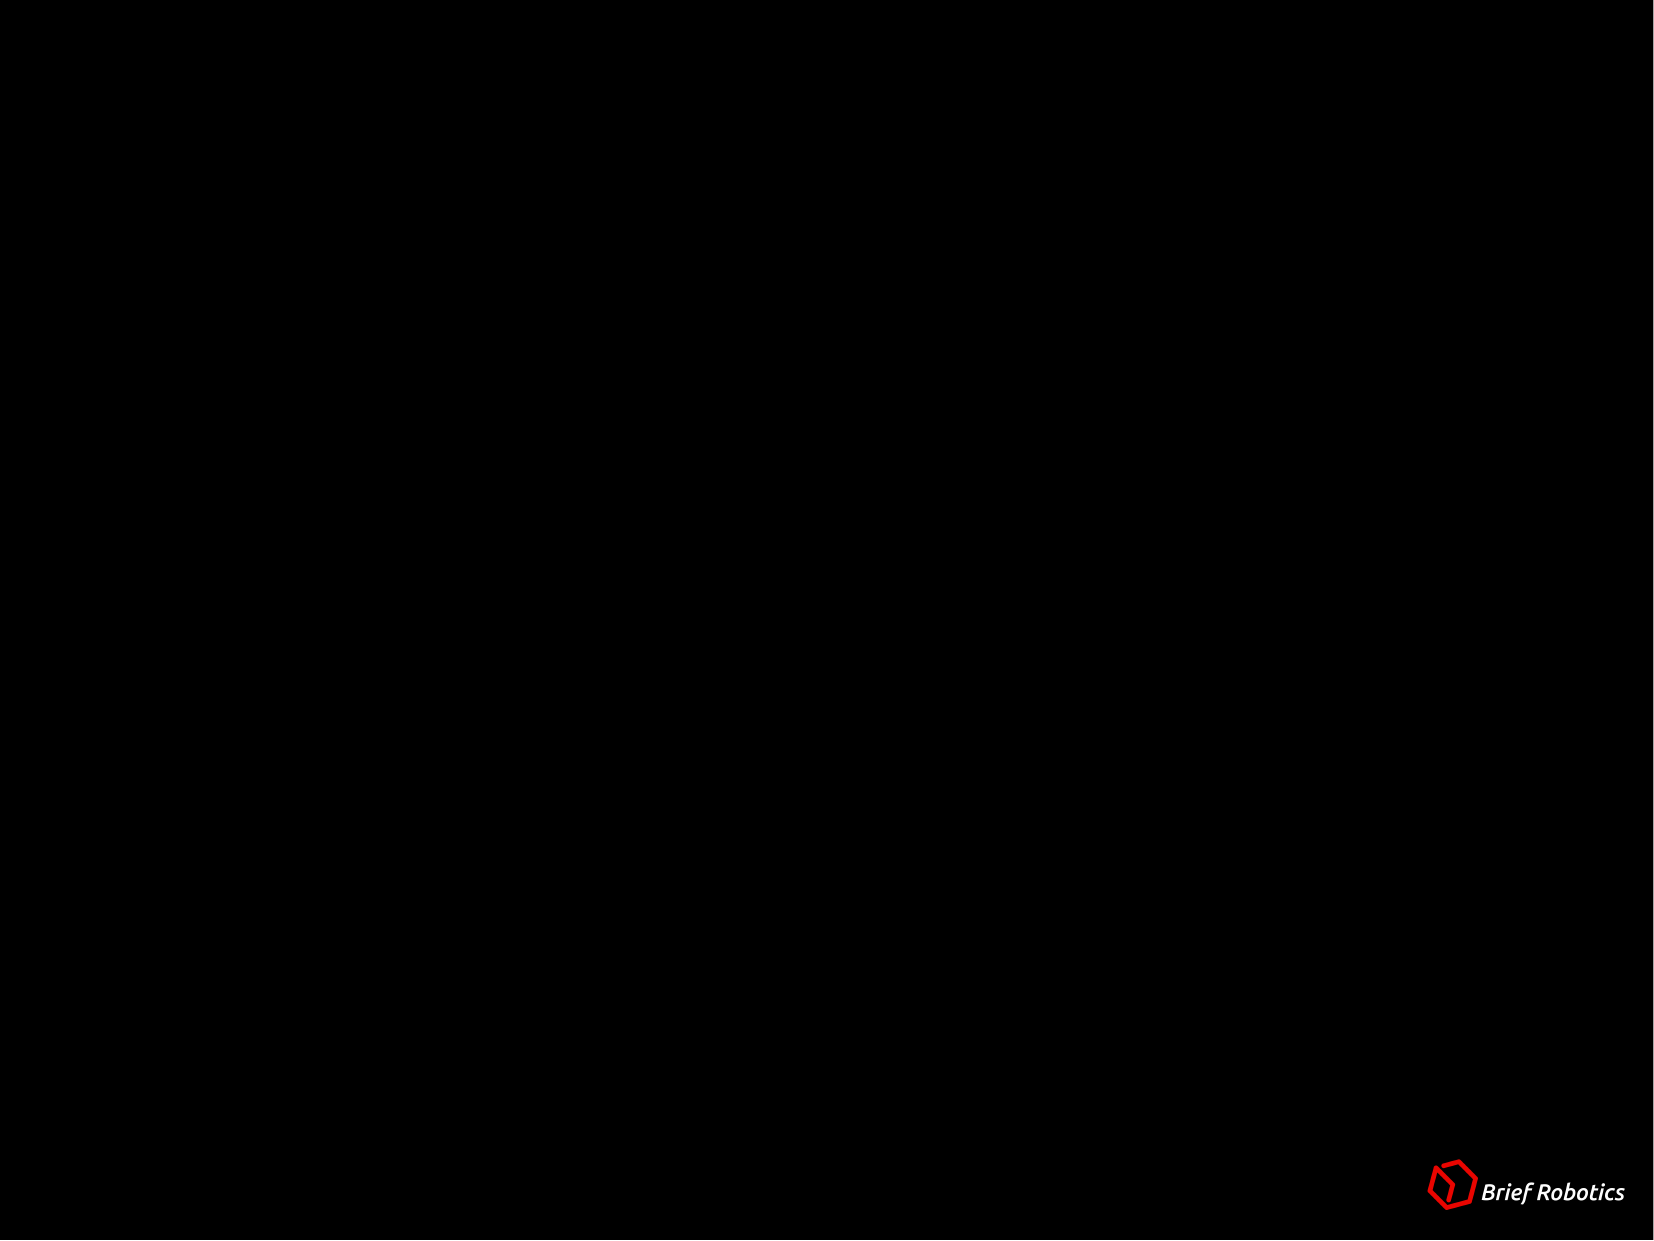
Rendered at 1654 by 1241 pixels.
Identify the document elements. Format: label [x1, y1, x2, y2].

picture [1425, 1157, 1627, 1212]
